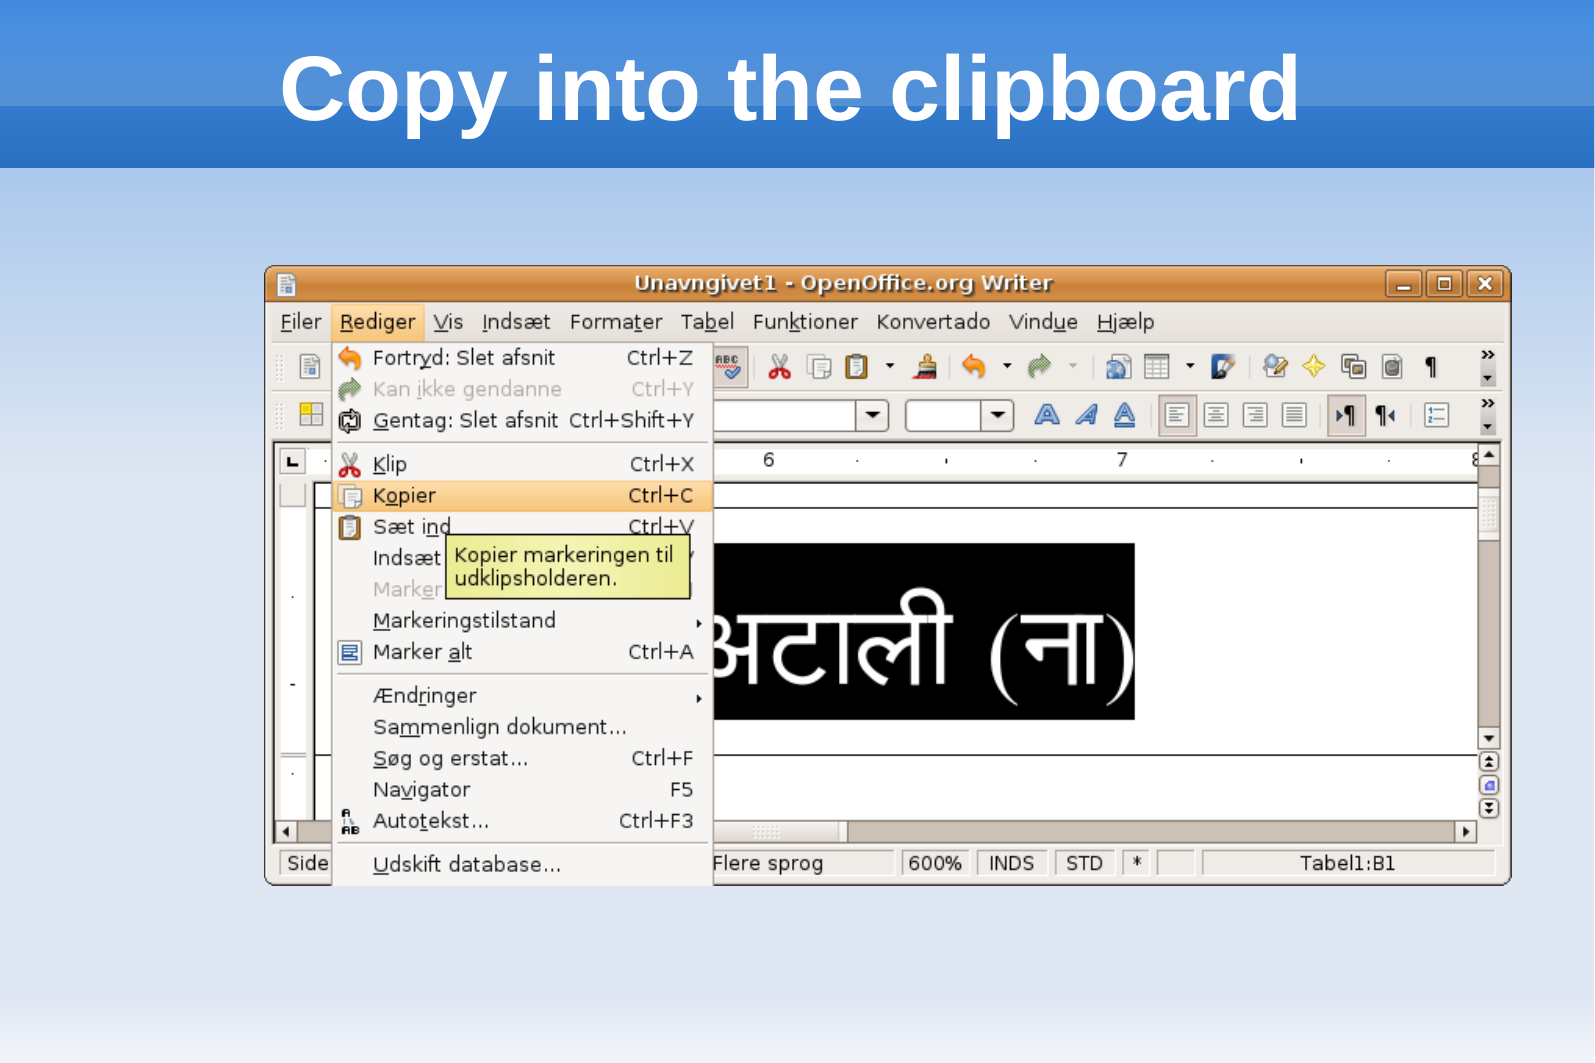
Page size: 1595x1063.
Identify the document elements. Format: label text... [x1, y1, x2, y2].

title Copy into the clipboard [74, 7, 1510, 171]
picture [0, 0, 1595, 1063]
